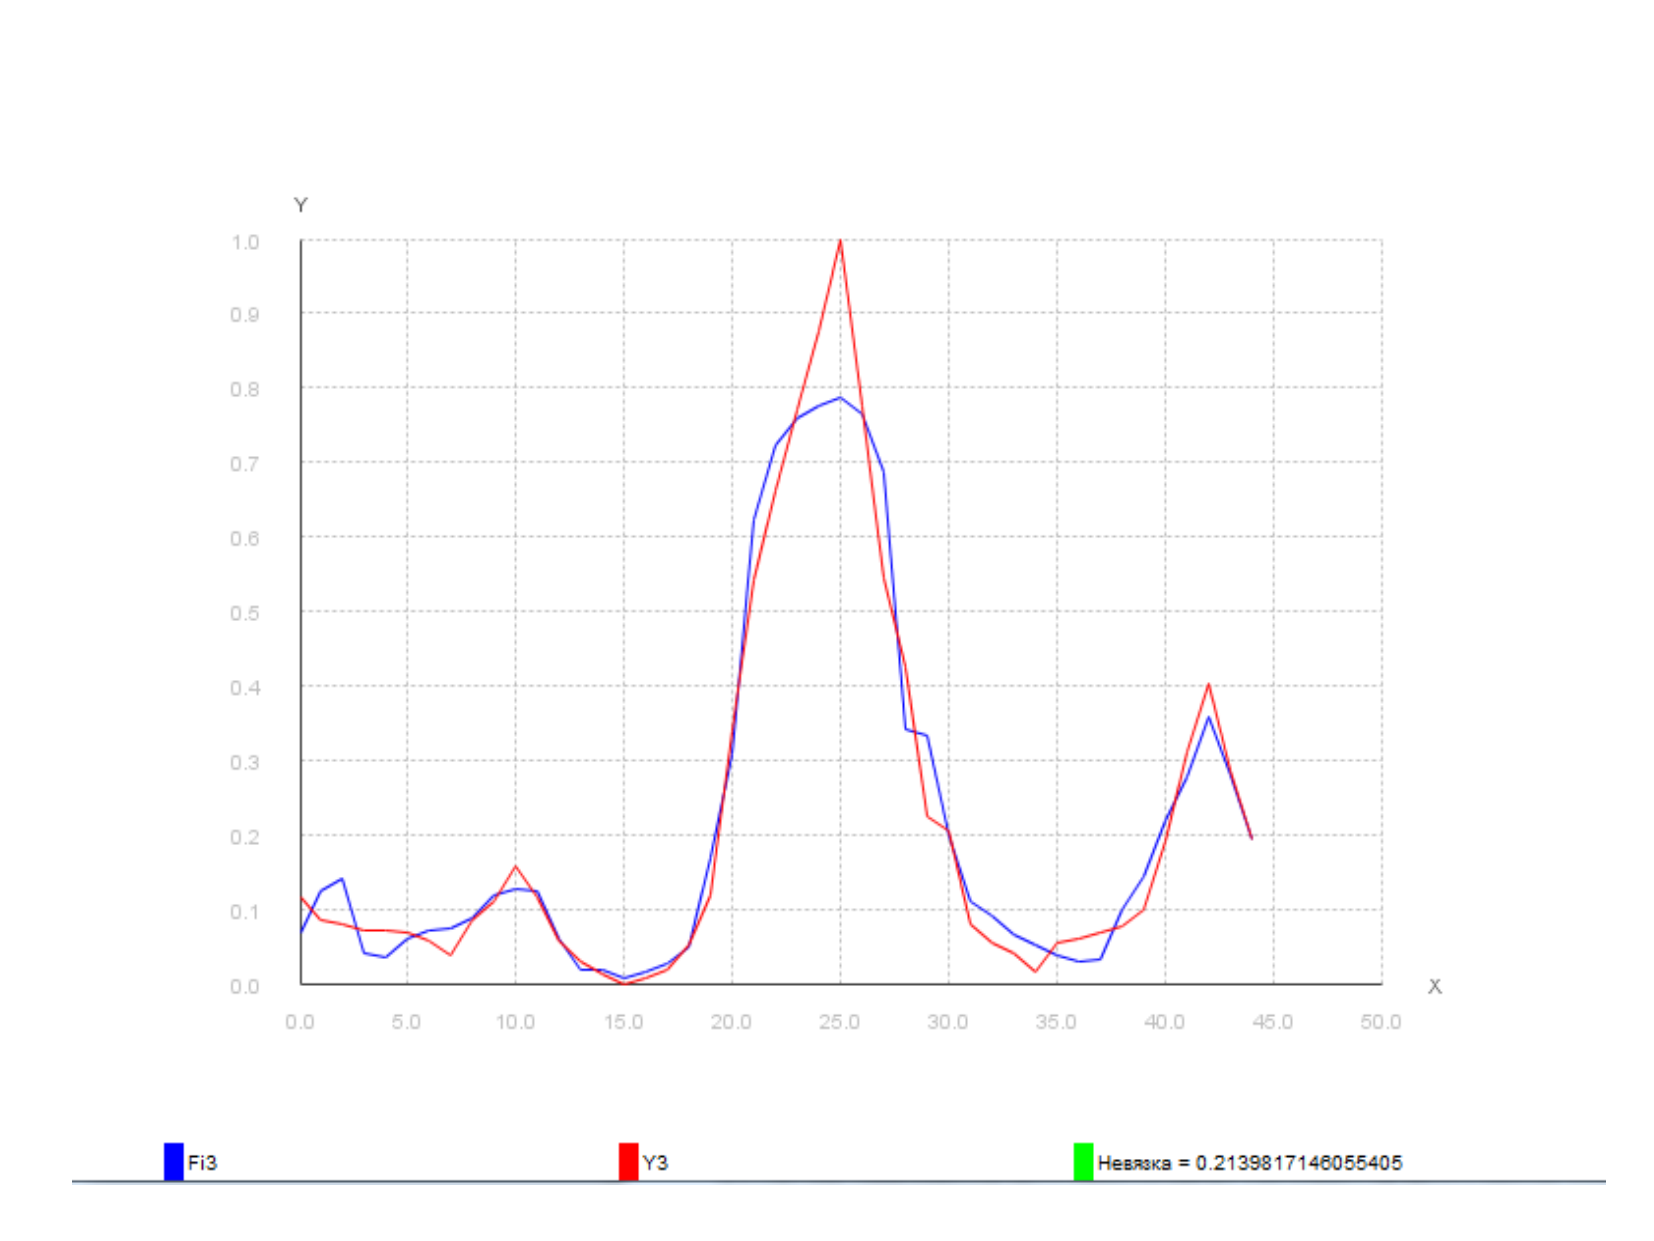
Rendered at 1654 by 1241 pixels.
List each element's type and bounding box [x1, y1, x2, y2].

picture [72, 86, 1606, 1186]
